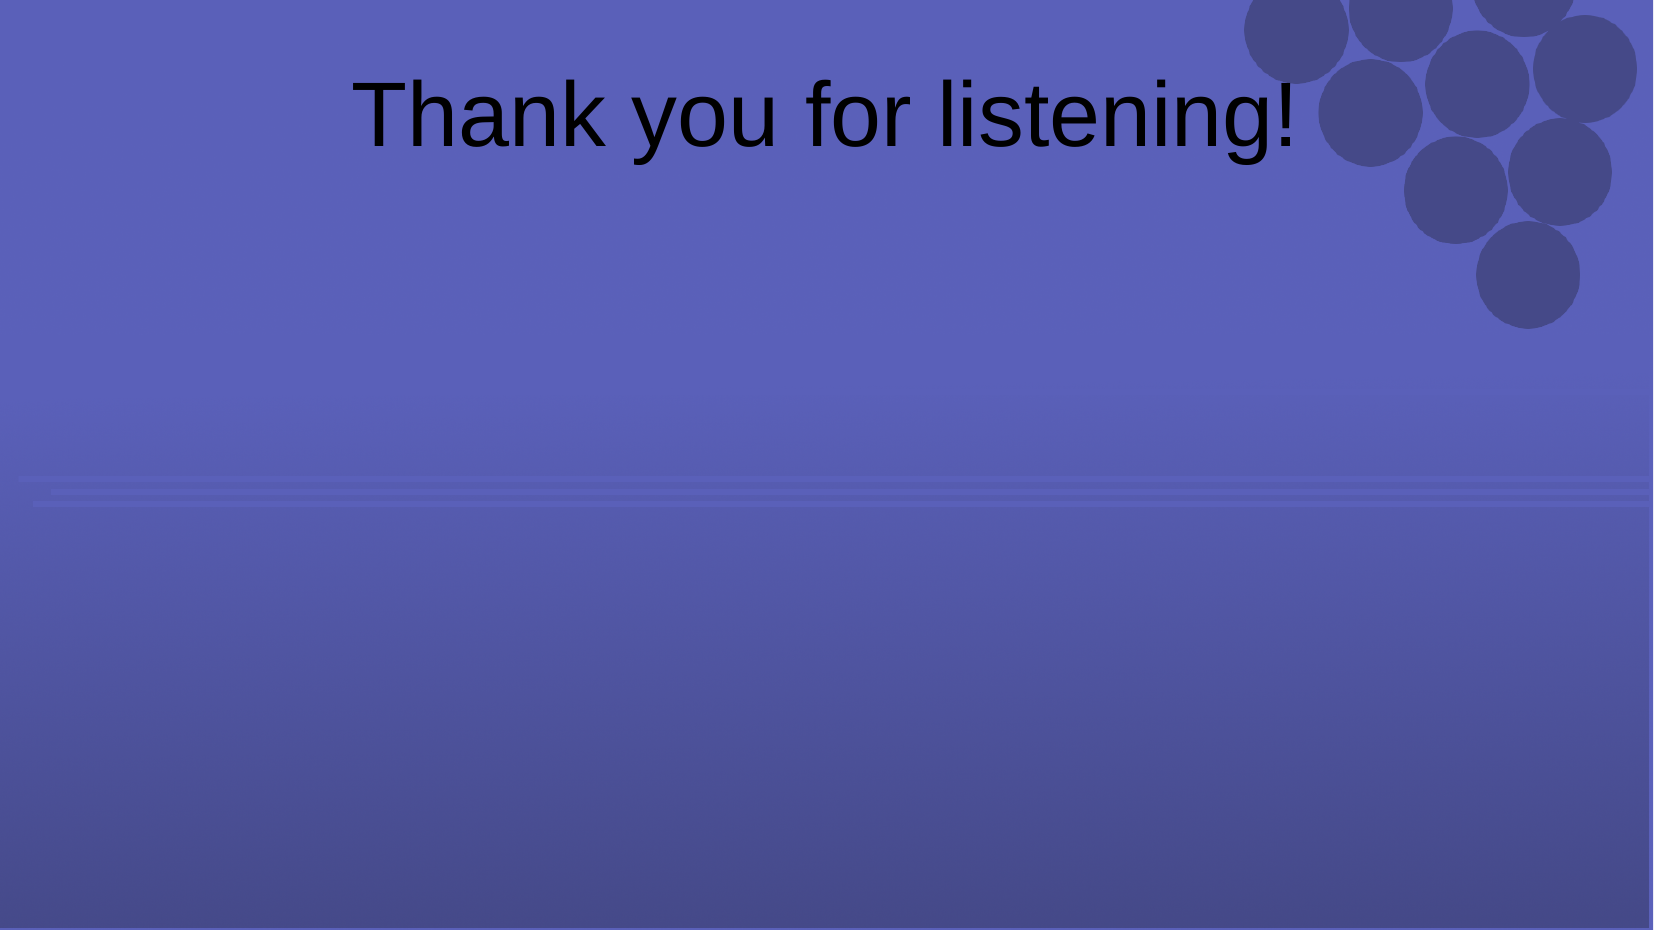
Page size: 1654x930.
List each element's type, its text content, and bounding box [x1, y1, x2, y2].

title Thank you for listening! [82, 37, 1571, 193]
picture [0, 0, 1654, 930]
